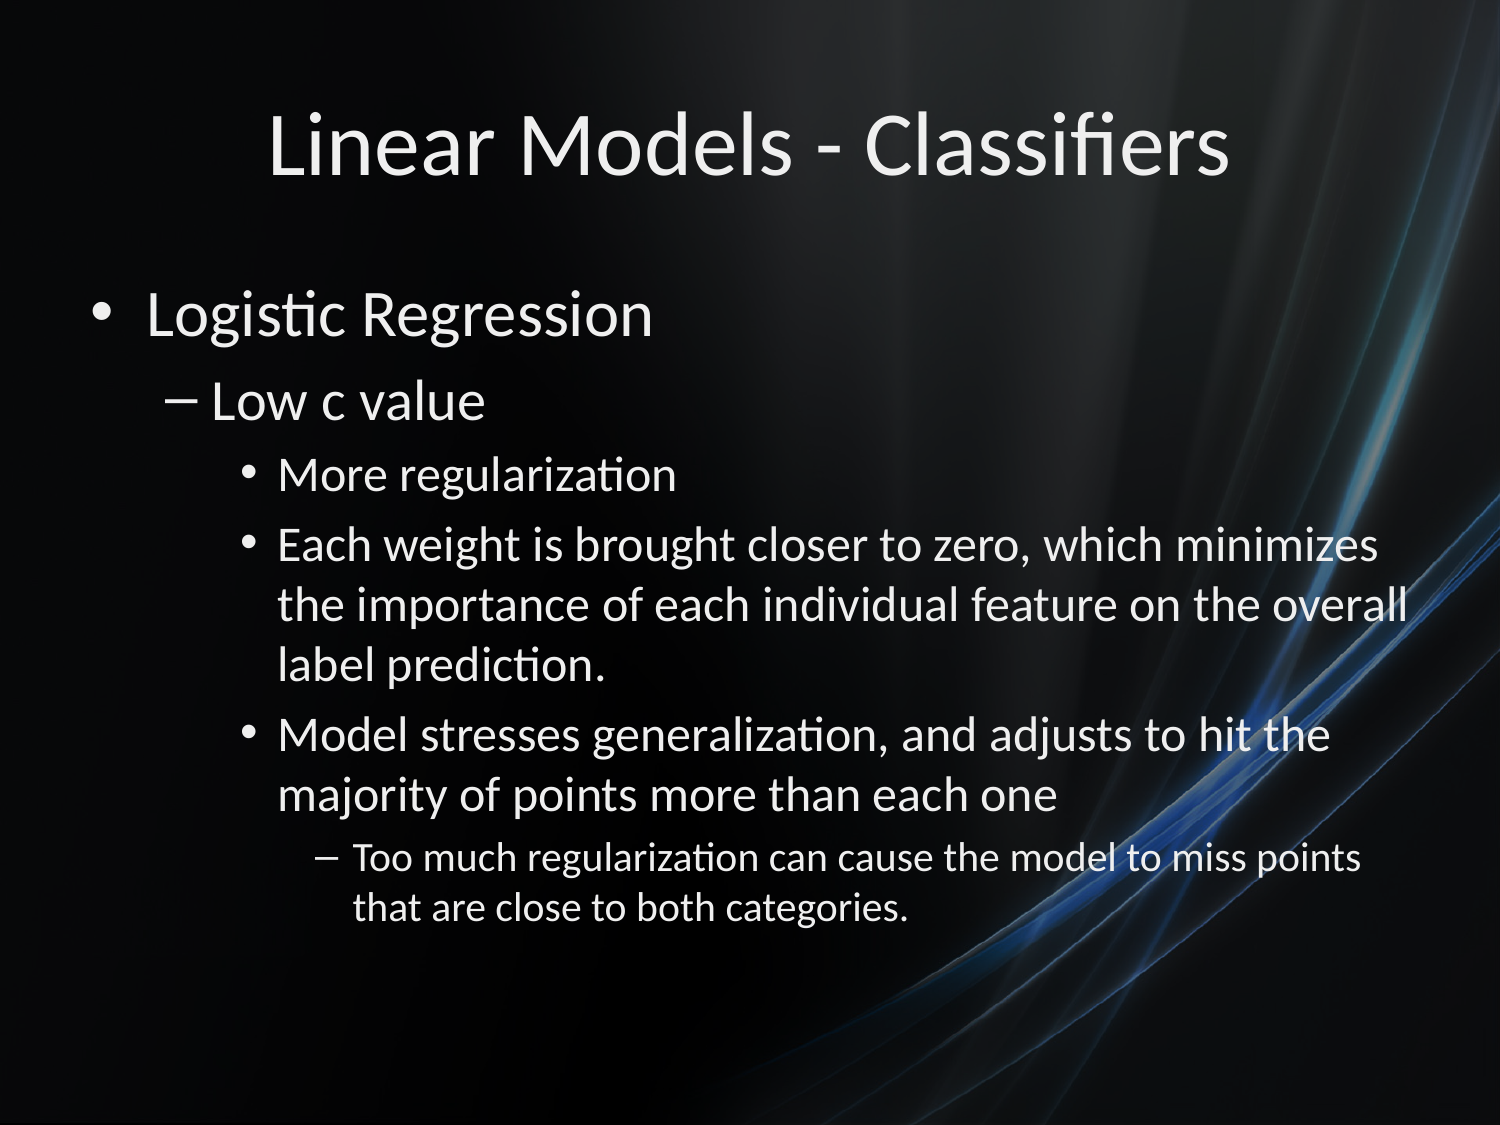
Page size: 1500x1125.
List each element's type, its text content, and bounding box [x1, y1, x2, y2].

picture [0, 0, 1500, 1125]
list Logistic Regression Low c value More regularization Each weight is brought closer to zero, which minimizes the importance of each individual feature on the overall label prediction. Model stresses generalization, and adjusts to hit the majority of points more than each one Too much regularization can cause the model to miss points that are close to both categories. [75, 262, 1425, 1005]
title Linear Models - Classifiers [75, 45, 1425, 233]
